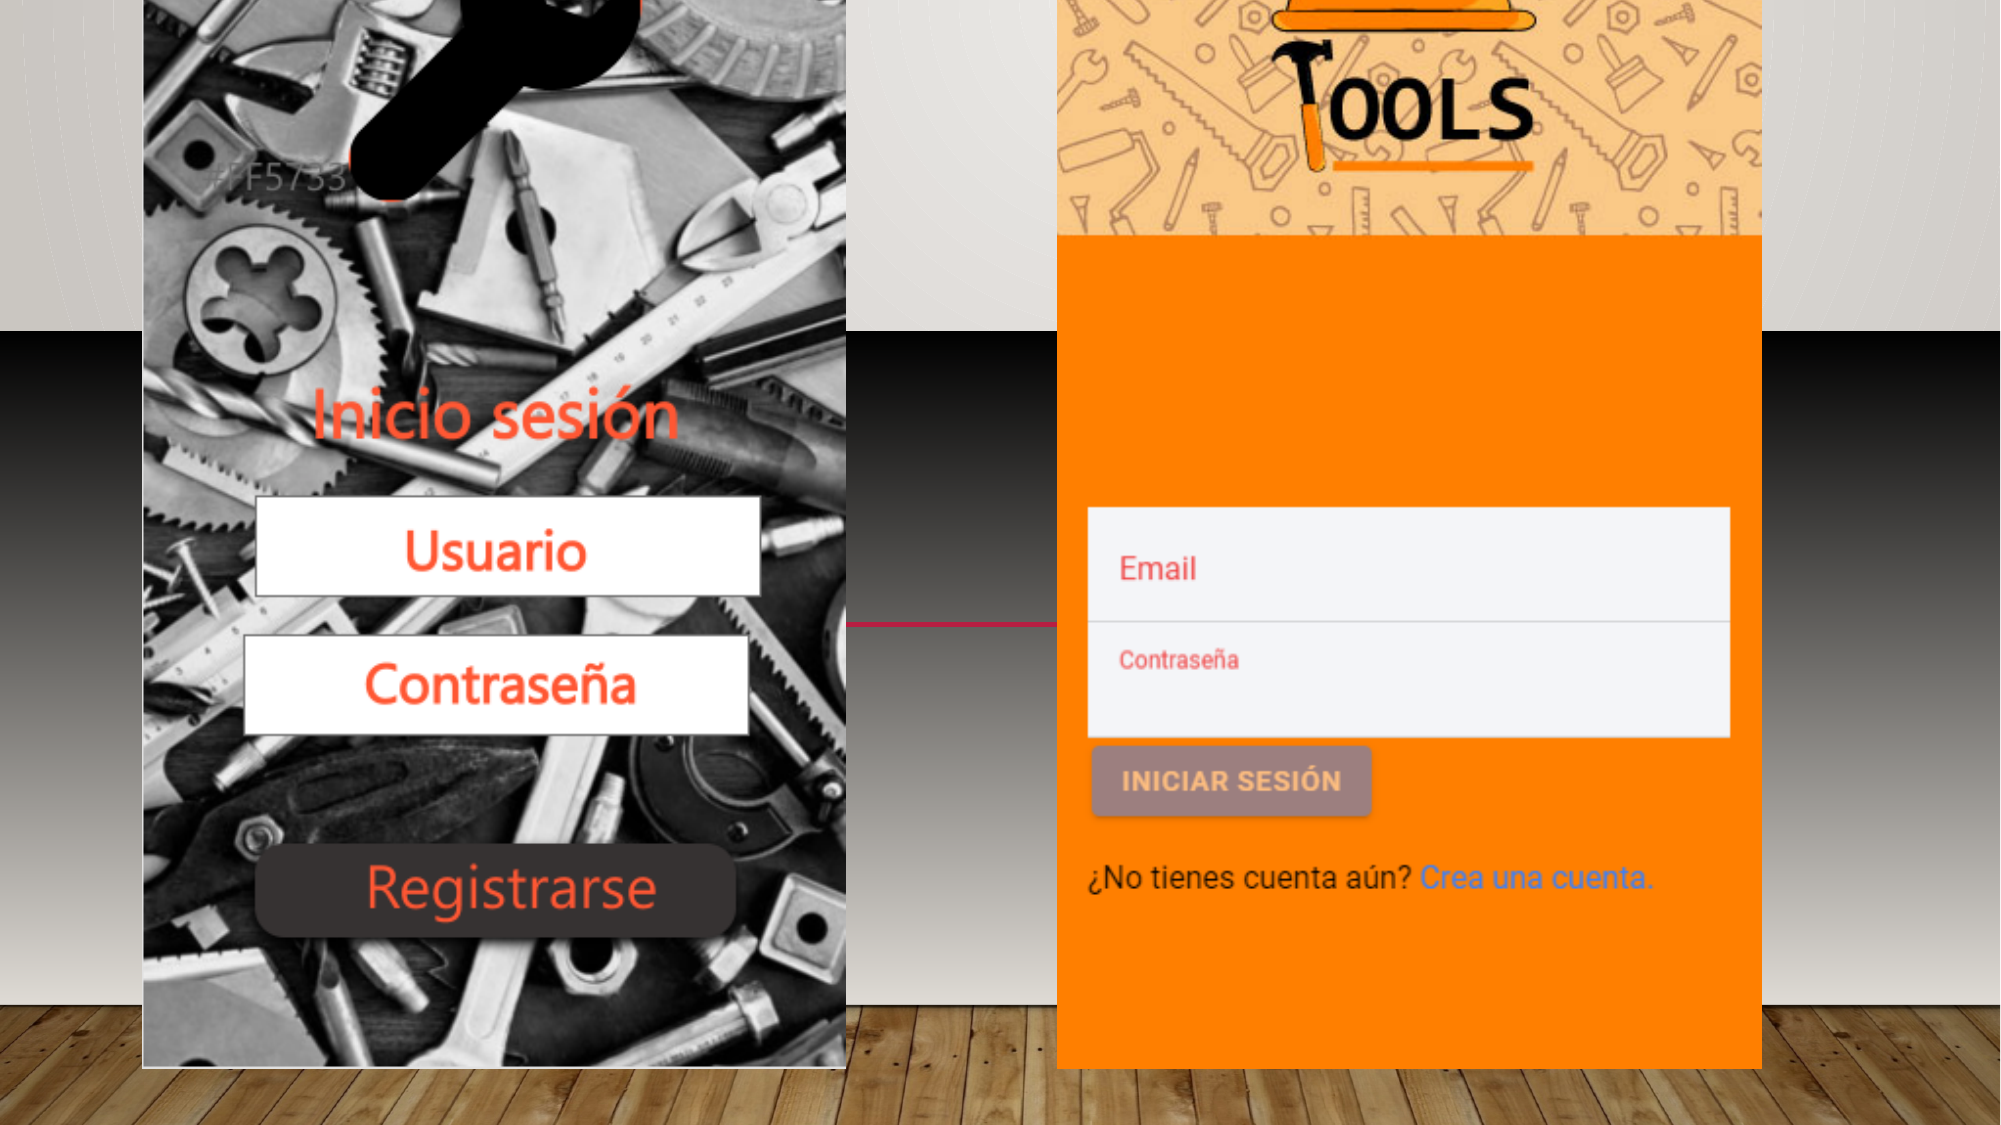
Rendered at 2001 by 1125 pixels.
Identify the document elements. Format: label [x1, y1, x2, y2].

picture [142, 0, 846, 1069]
title [846, 288, 1057, 598]
picture [1057, 0, 1762, 1069]
